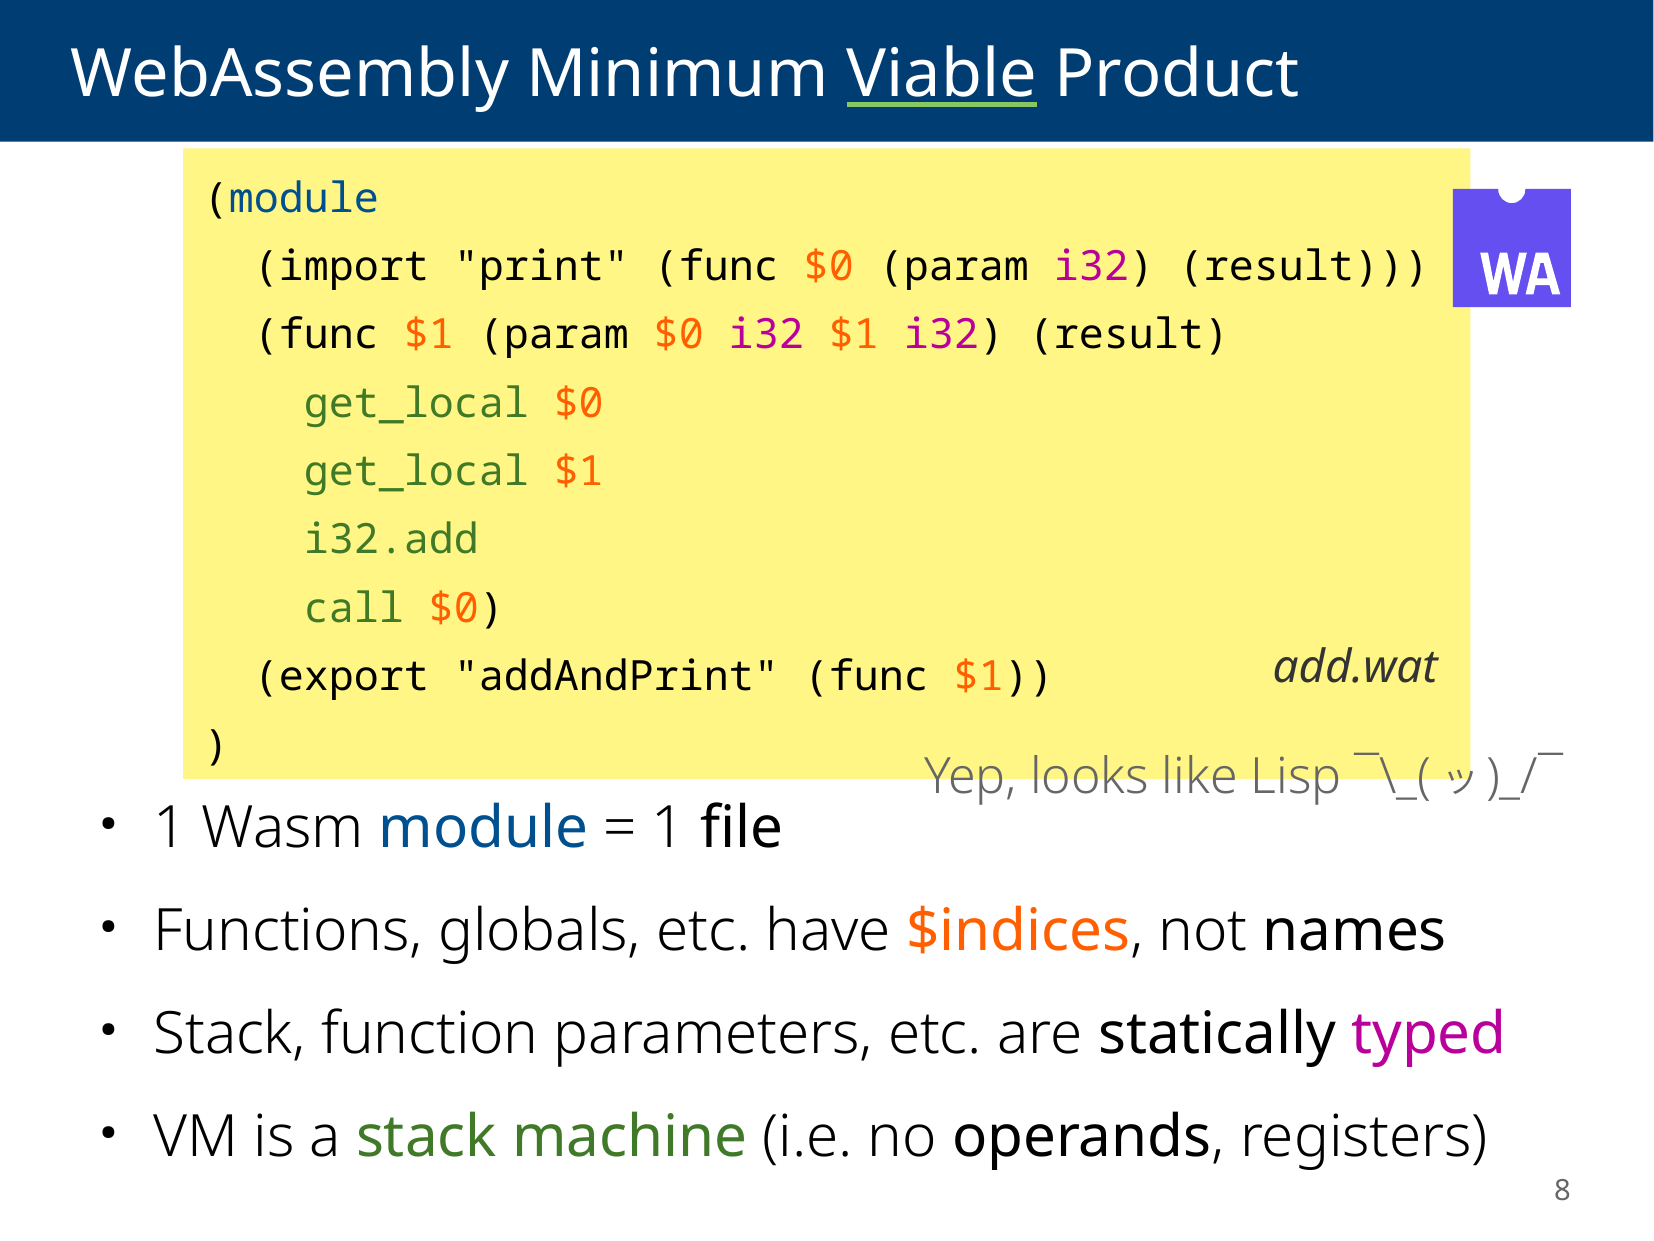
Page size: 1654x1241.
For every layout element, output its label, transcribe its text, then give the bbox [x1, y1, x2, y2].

text_box Yep, looks like Lisp ¯\_(ツ)_/¯ [909, 732, 1589, 785]
list 1 Wasm module = 1 file Functions, globals, etc. have $indices, not names Stack, function parameters, etc. are statically typed VM is a stack machine (i.e. no operands, registers) [82, 785, 1642, 1188]
text_box add.wat [1257, 625, 1459, 696]
picture [1452, 188, 1571, 308]
text_box (module (import "print" (func $0 (param i32) (result))) (func $1 (param $0 i32 $1 i32) (result) get_local $0 get_local $1 i32.add call $0) (export "addAndPrint" (func $1)) ) [183, 218, 1471, 709]
title WebAssembly Minimum Viable Product [0, 0, 1654, 142]
